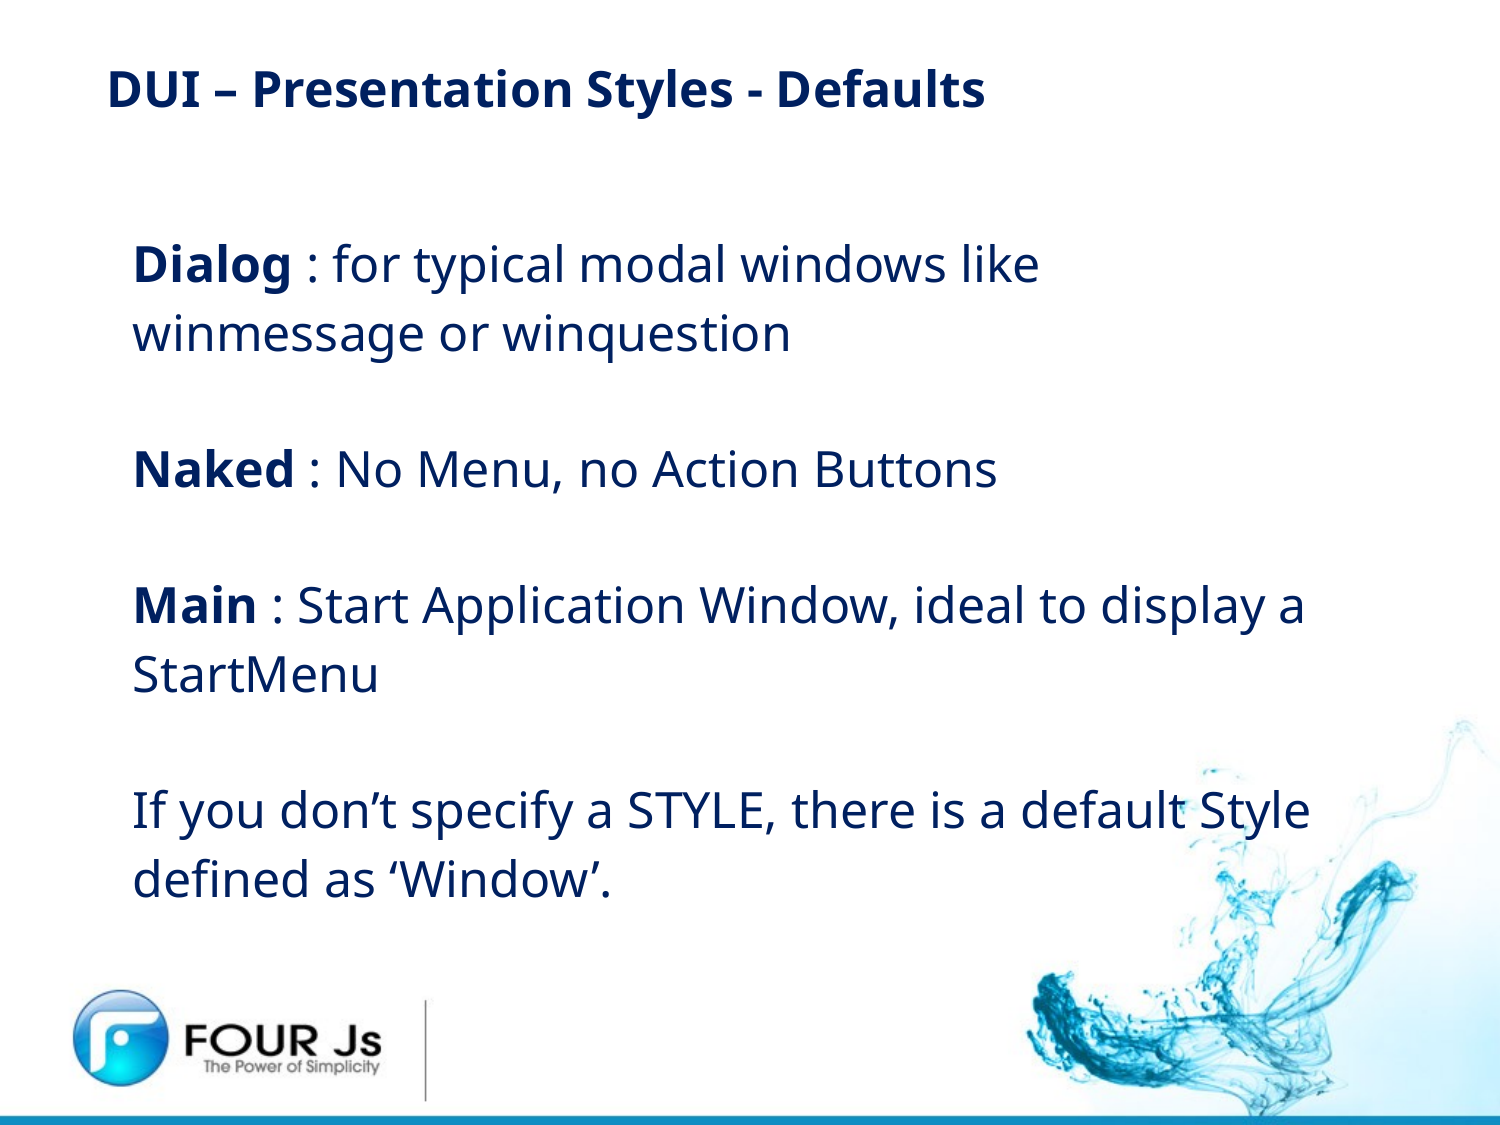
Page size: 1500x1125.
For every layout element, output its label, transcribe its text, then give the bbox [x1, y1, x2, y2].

picture [0, 0, 1500, 1122]
title DUI – Presentation Styles - Defaults [106, 35, 1388, 142]
text_box Dialog : for typical modal windows like winmessage or winquestion Naked : No Menu, no Action Buttons Main : Start Application Window, ideal to display a StartMenu If you don’t specify a STYLE, there is a default Style defined as ‘Window’. [118, 153, 1362, 980]
